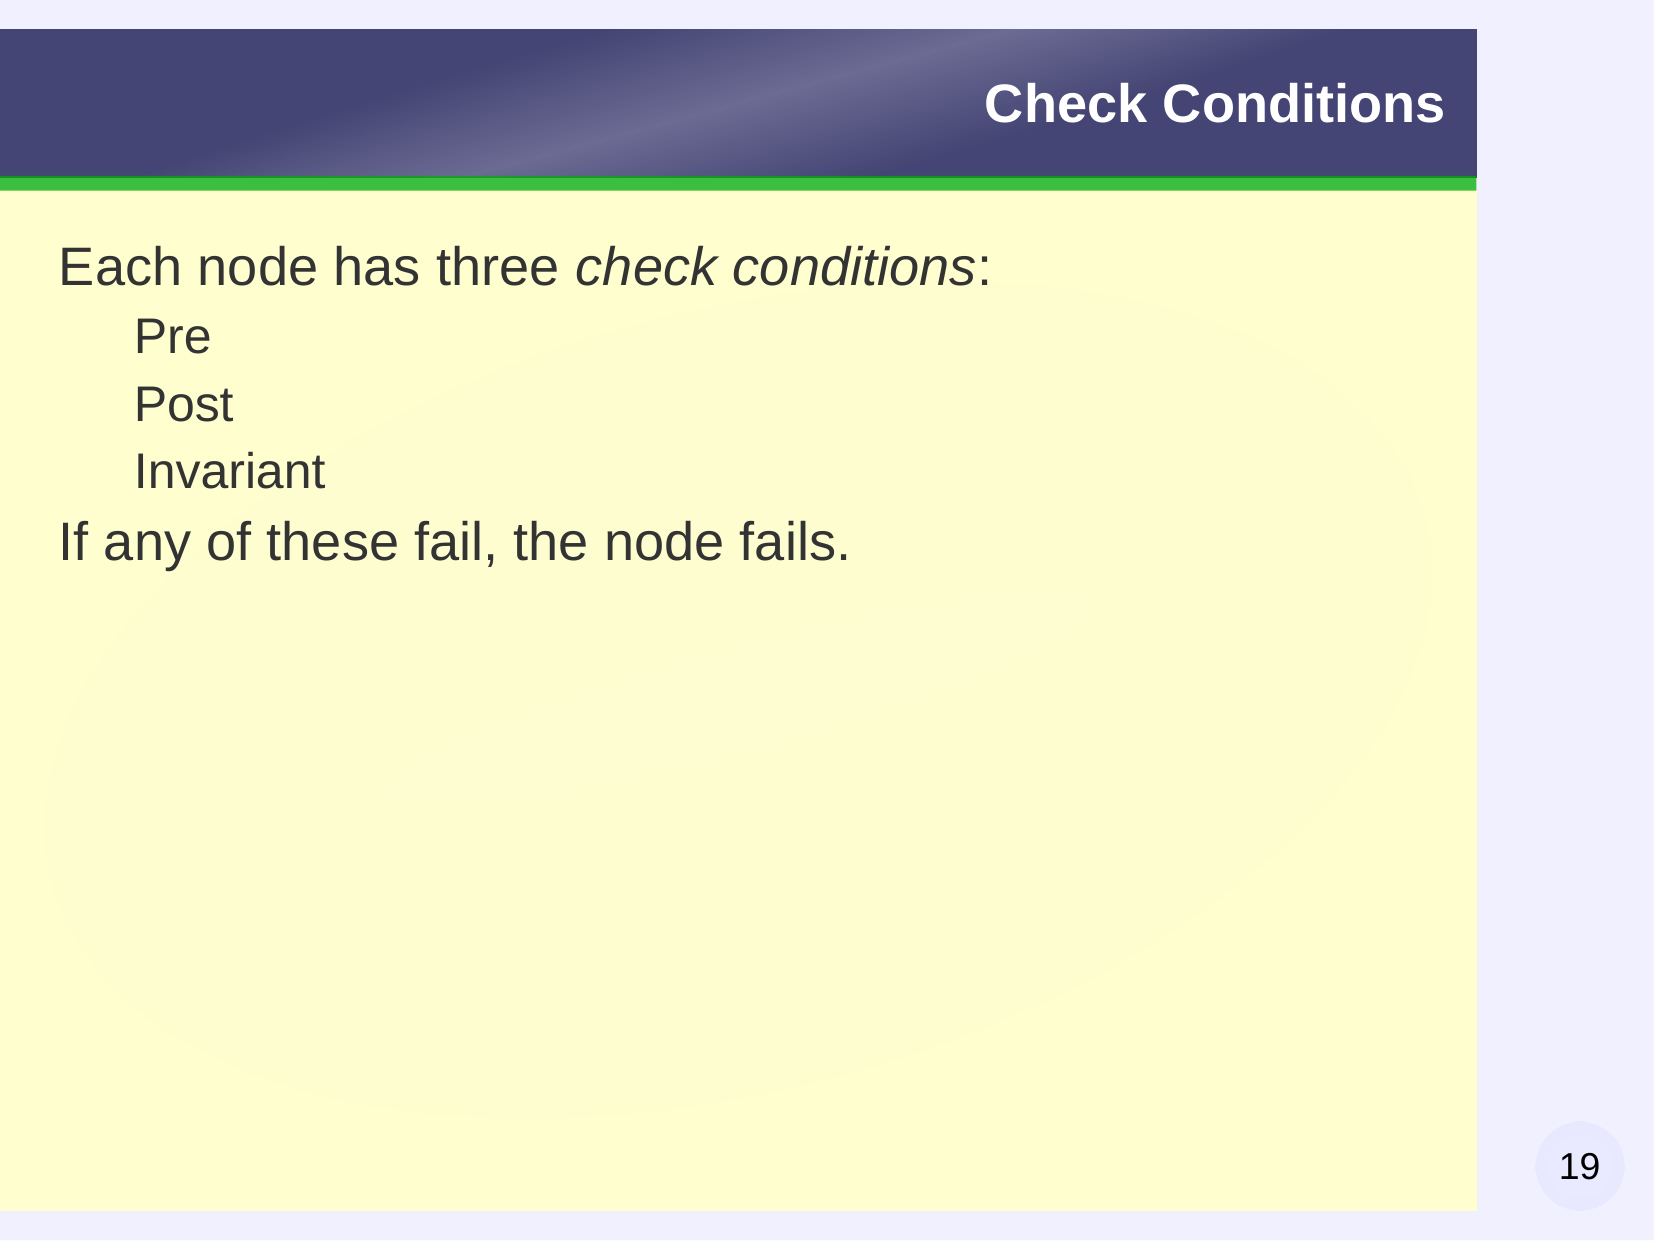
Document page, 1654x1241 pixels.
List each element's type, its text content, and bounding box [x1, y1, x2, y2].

title Check Conditions [29, 59, 1447, 148]
list Each node has three check conditions: Pre Post Invariant If any of these fail, the node fails. [59, 236, 1418, 1182]
